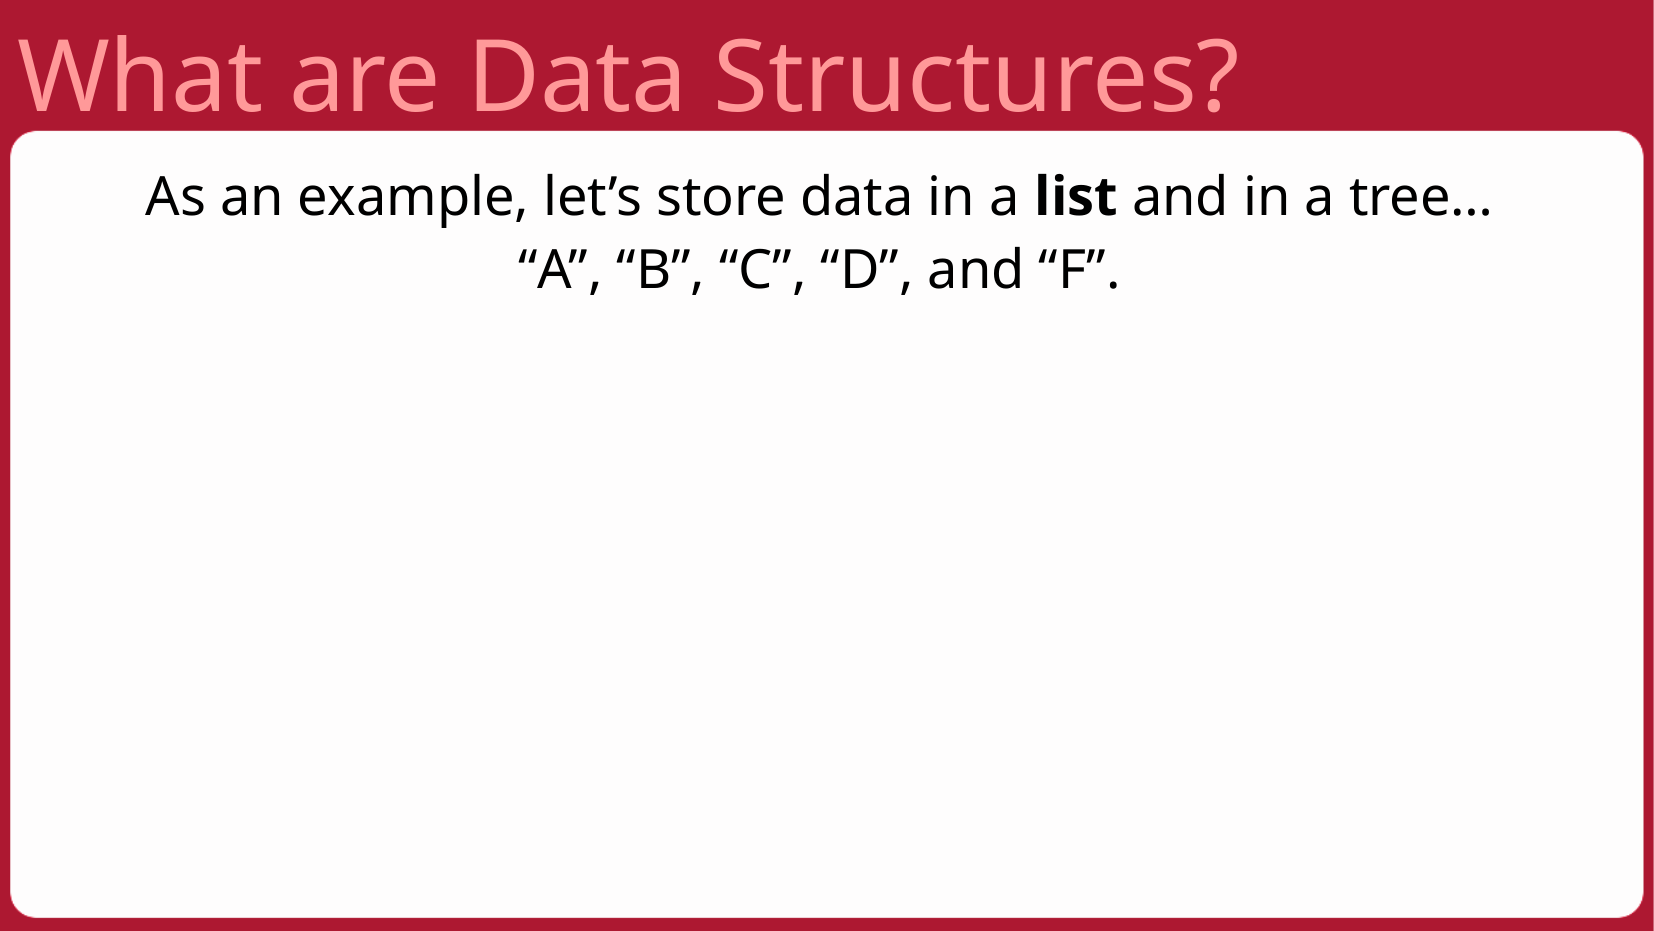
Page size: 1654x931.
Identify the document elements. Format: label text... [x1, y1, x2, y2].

text_box As an example, let’s store data in a list and in a tree… “A”, “B”, “C”, “D”, and “F”. [62, 157, 1577, 279]
picture [0, 0, 1654, 931]
title What are Data Structures? [17, 8, 1573, 136]
